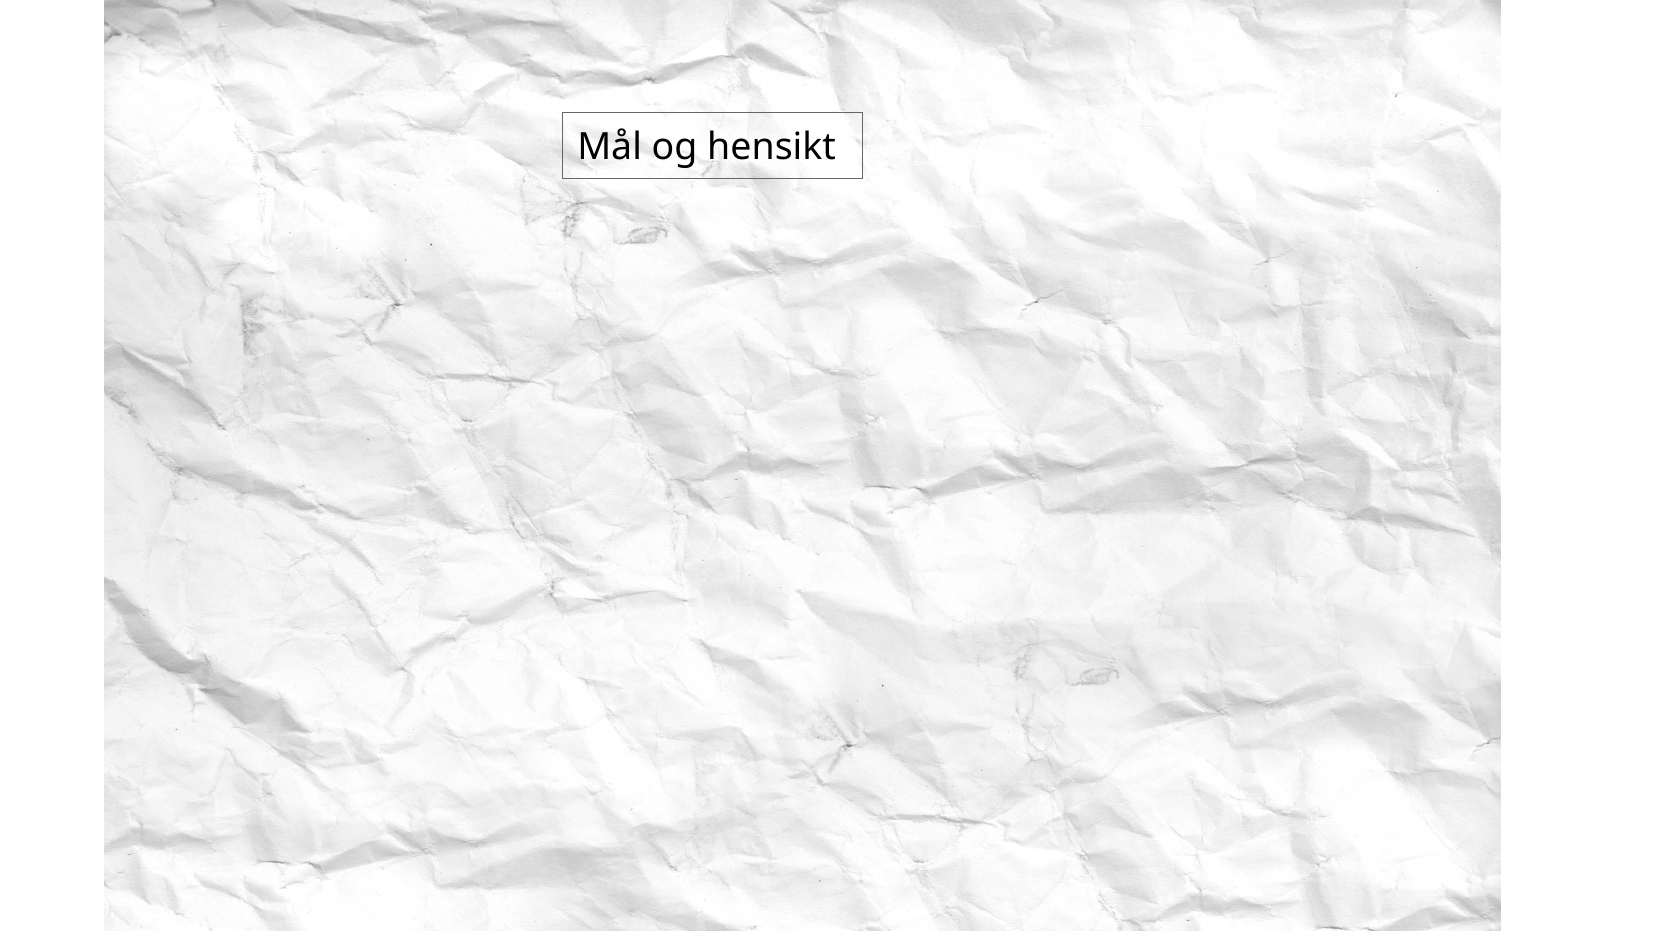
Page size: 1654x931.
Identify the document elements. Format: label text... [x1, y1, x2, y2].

picture [104, 0, 1501, 931]
text_box Mål og hensikt [562, 112, 863, 169]
